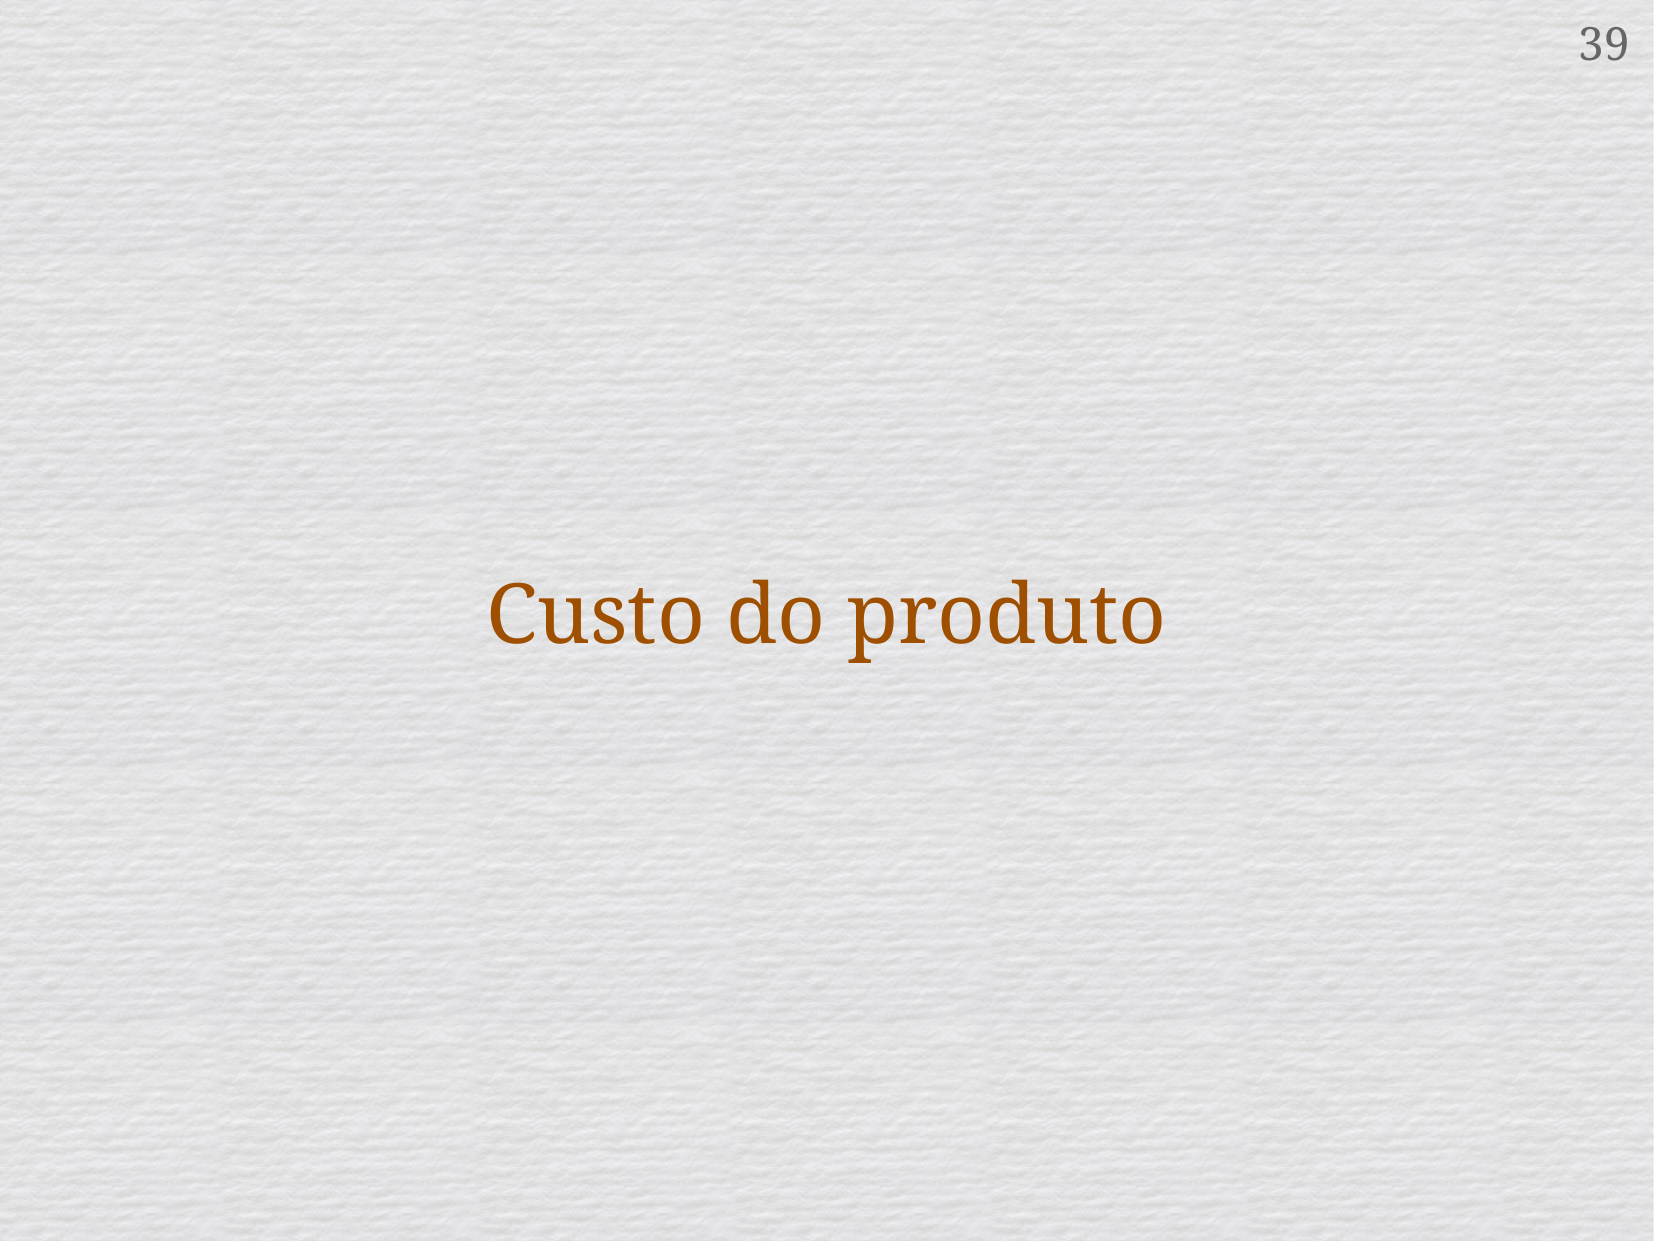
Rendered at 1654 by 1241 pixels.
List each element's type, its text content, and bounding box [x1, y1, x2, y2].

picture [0, 0, 1654, 1241]
title Custo do produto [59, 29, 1595, 1196]
